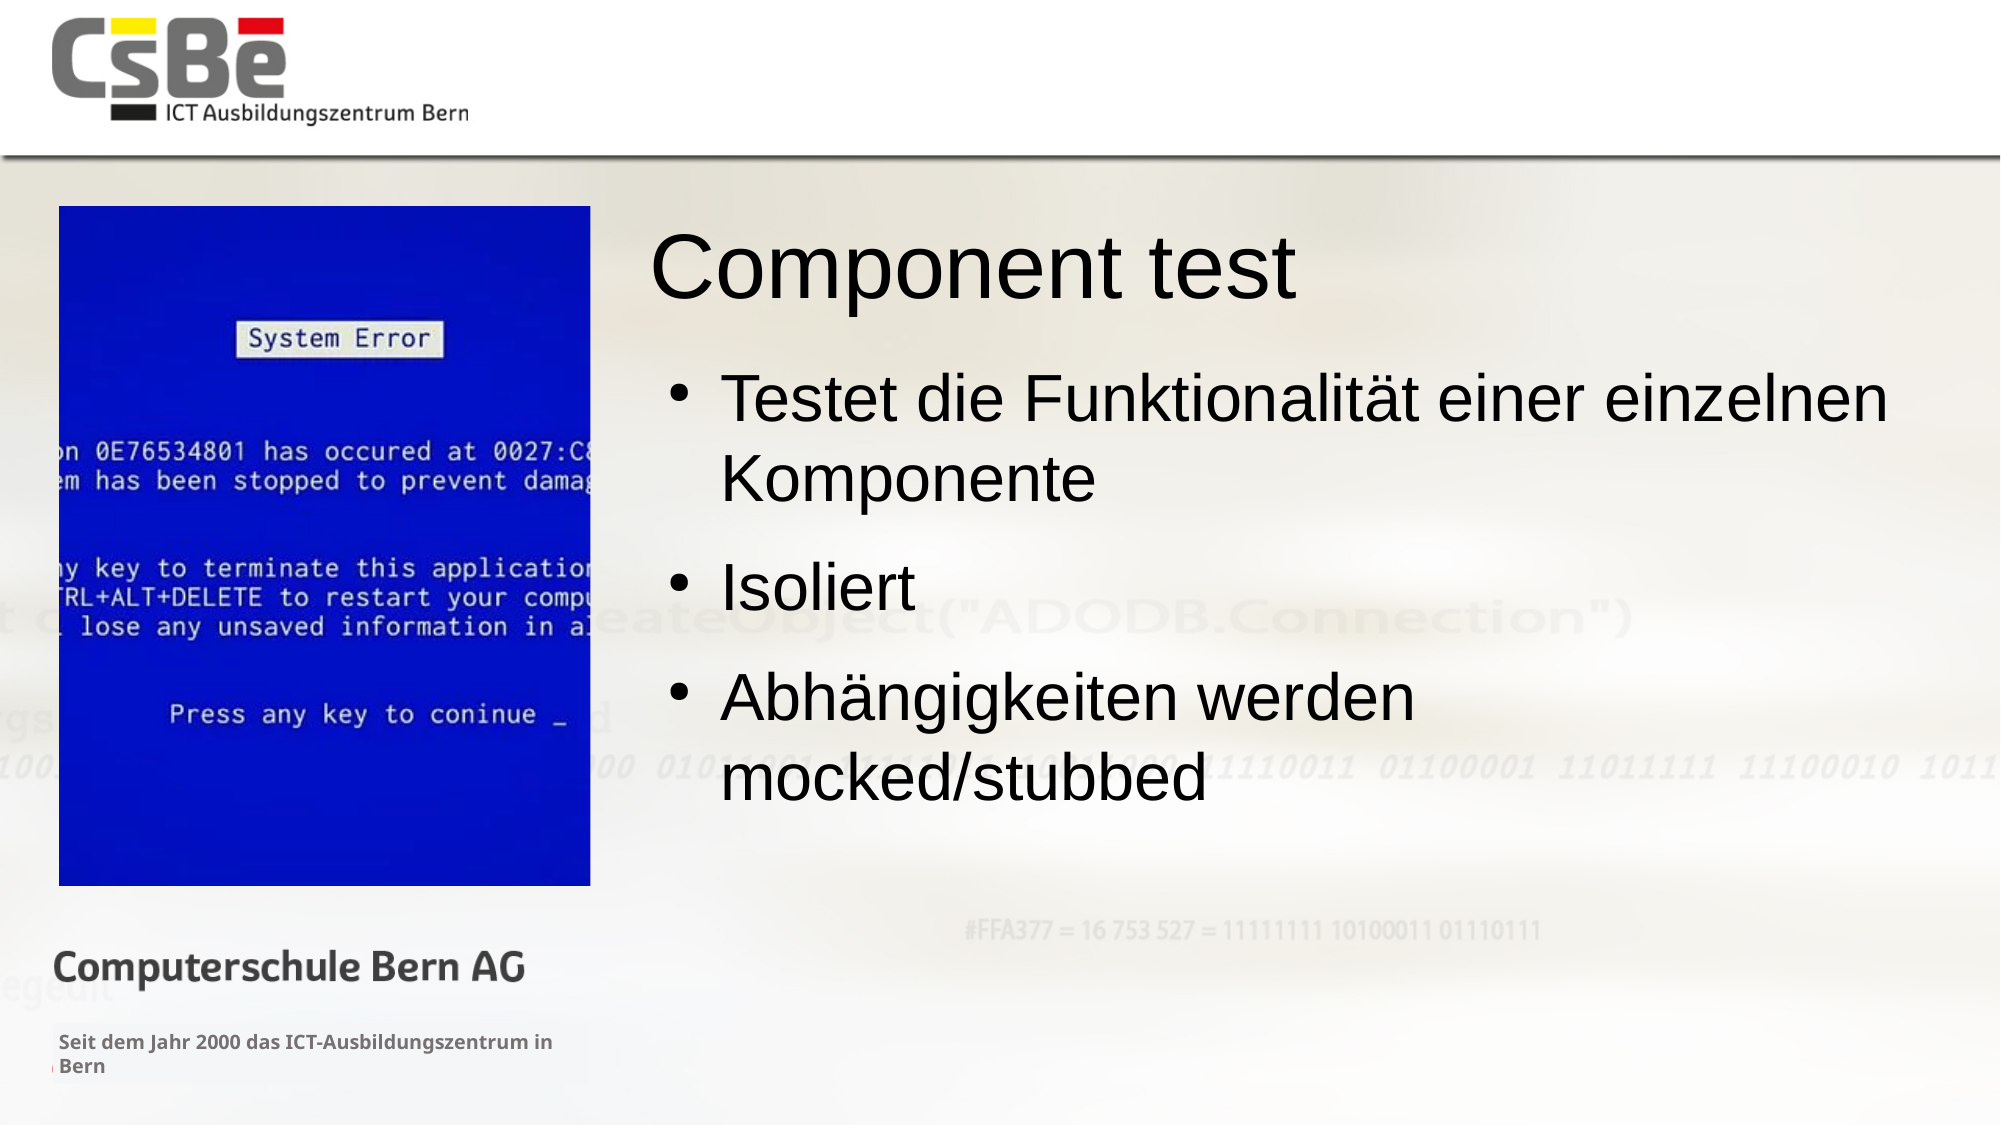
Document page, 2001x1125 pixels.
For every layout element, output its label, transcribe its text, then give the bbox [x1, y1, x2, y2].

list Testet die Funktionalität einer einzelnen Komponente Isoliert Abhängigkeiten werden mocked/stubbed [649, 355, 1920, 1004]
picture [0, 0, 2001, 1125]
list Component test [649, 206, 1920, 355]
